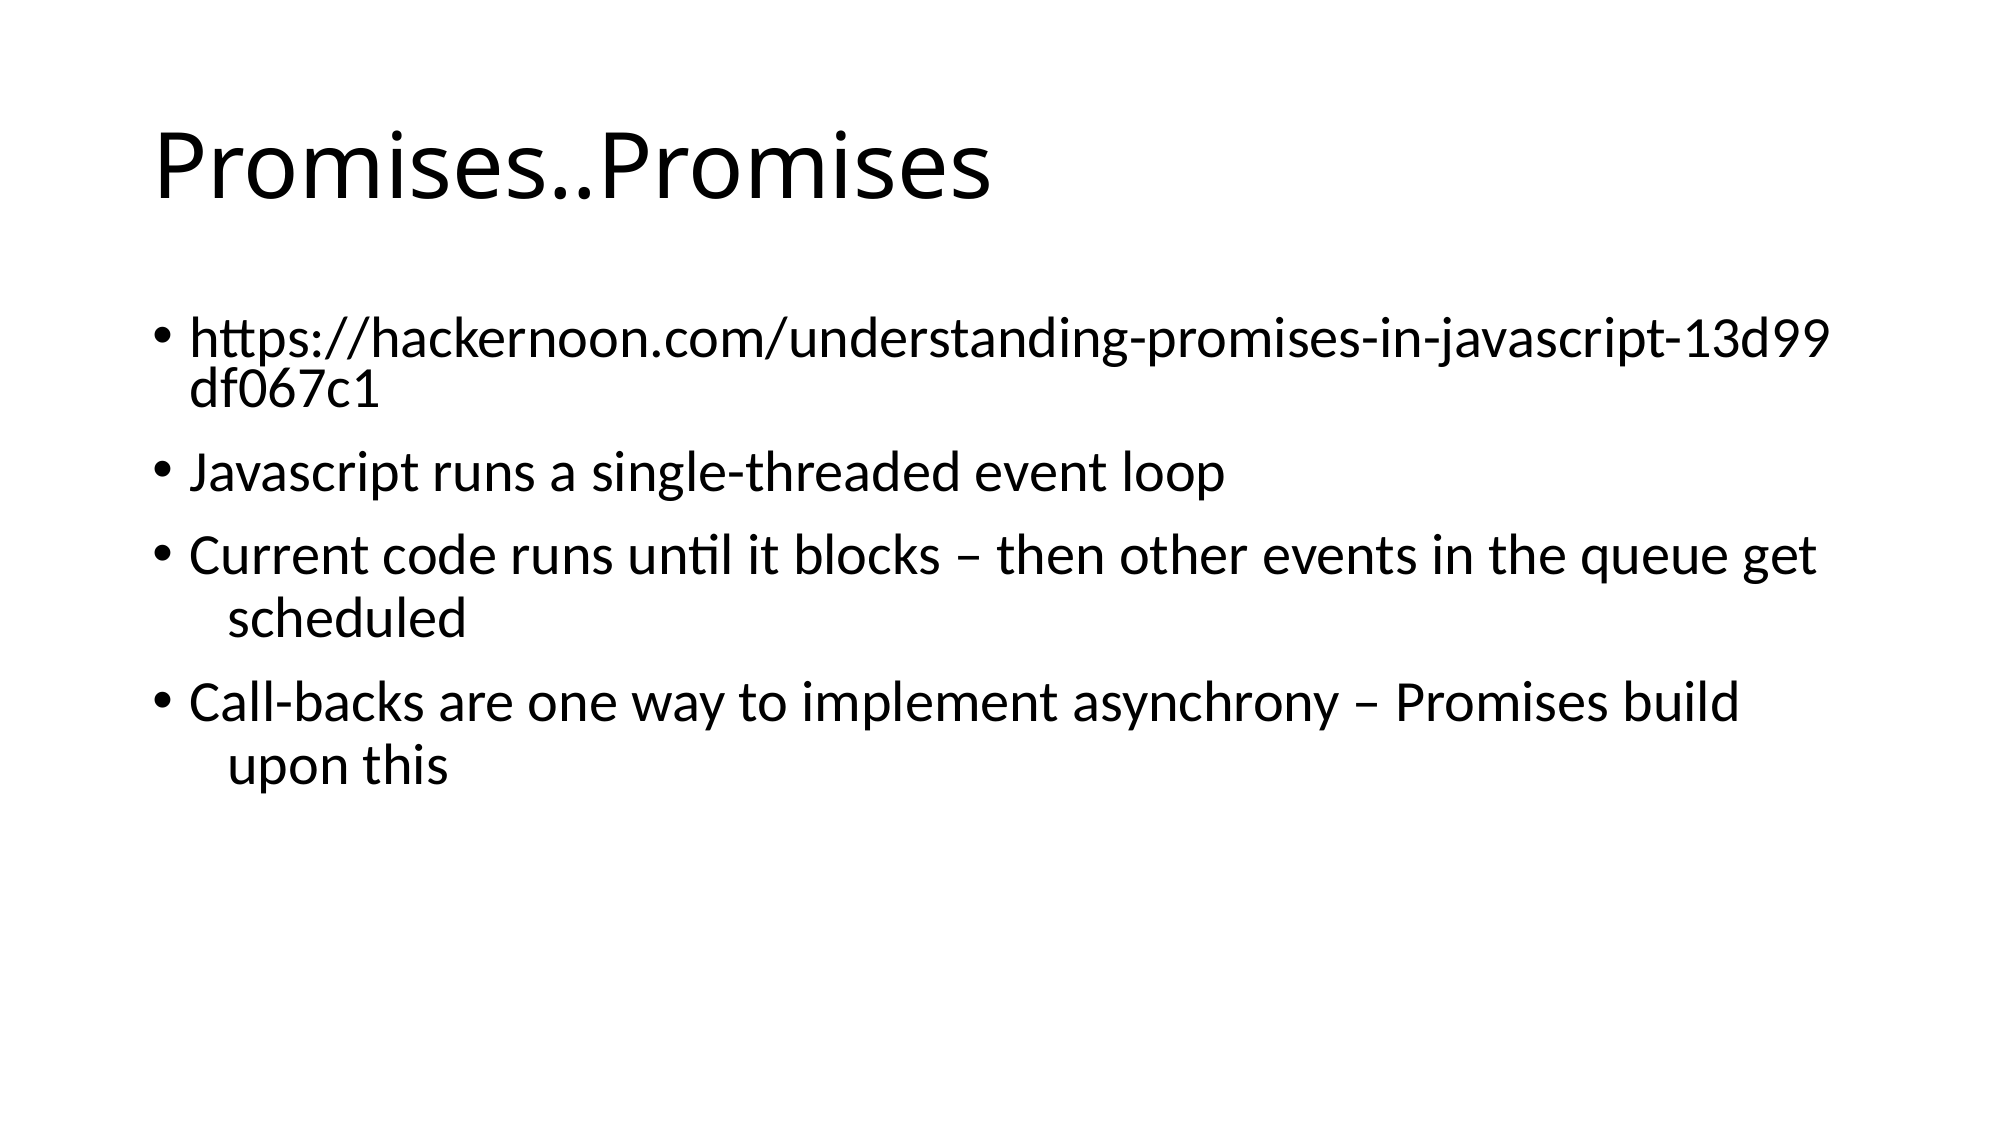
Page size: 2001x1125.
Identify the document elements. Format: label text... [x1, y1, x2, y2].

list https://hackernoon.com/understanding-promises-in-javascript-13d99df067c1 Javascript runs a single-threaded event loop Current code runs until it blocks – then other events in the queue get scheduled Call-backs are one way to implement asynchrony – Promises build upon this [137, 299, 1863, 1014]
title Promises..Promises [137, 59, 1863, 278]
